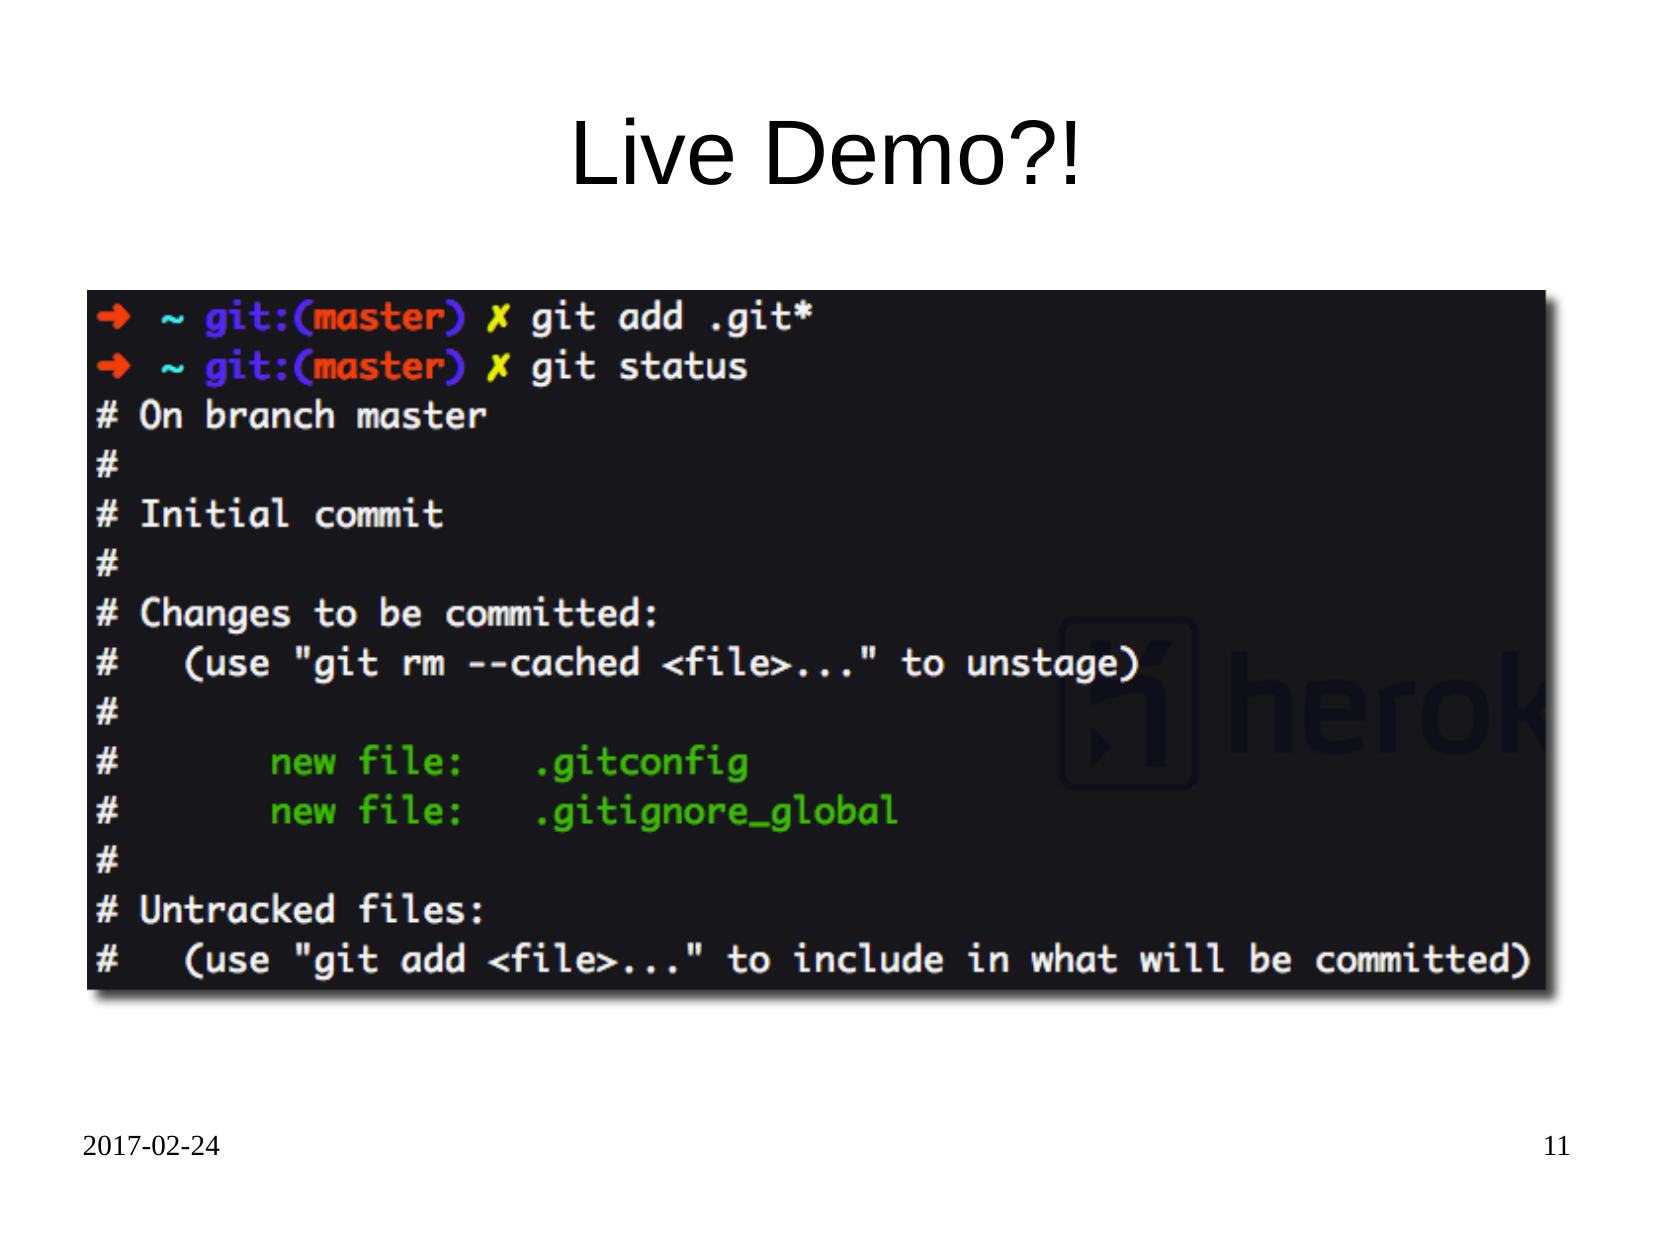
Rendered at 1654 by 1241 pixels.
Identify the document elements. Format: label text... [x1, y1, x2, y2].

title Live Demo?! [82, 49, 1571, 257]
picture [87, 290, 1566, 1010]
